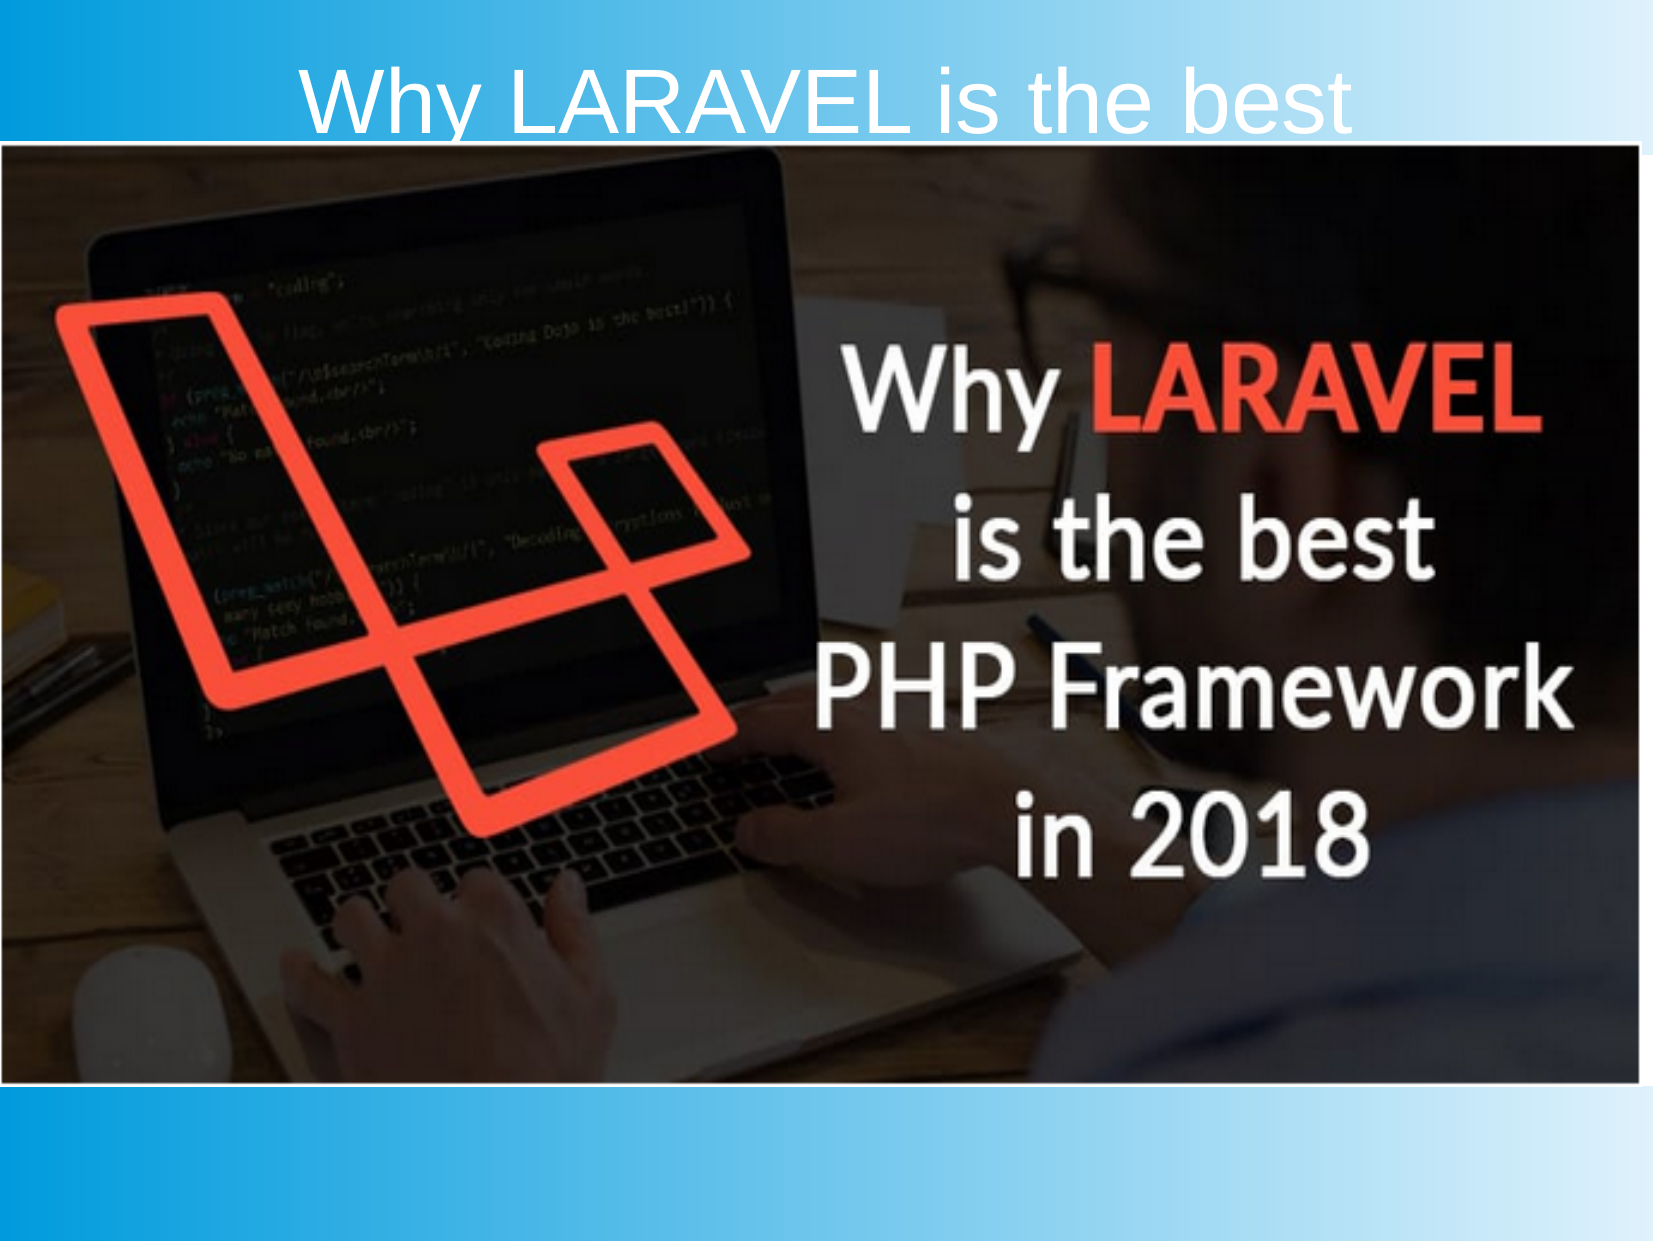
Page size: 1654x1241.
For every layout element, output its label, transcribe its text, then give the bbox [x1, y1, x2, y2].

title Why LARAVEL is the best [82, 49, 1571, 141]
picture [0, 141, 1642, 1241]
